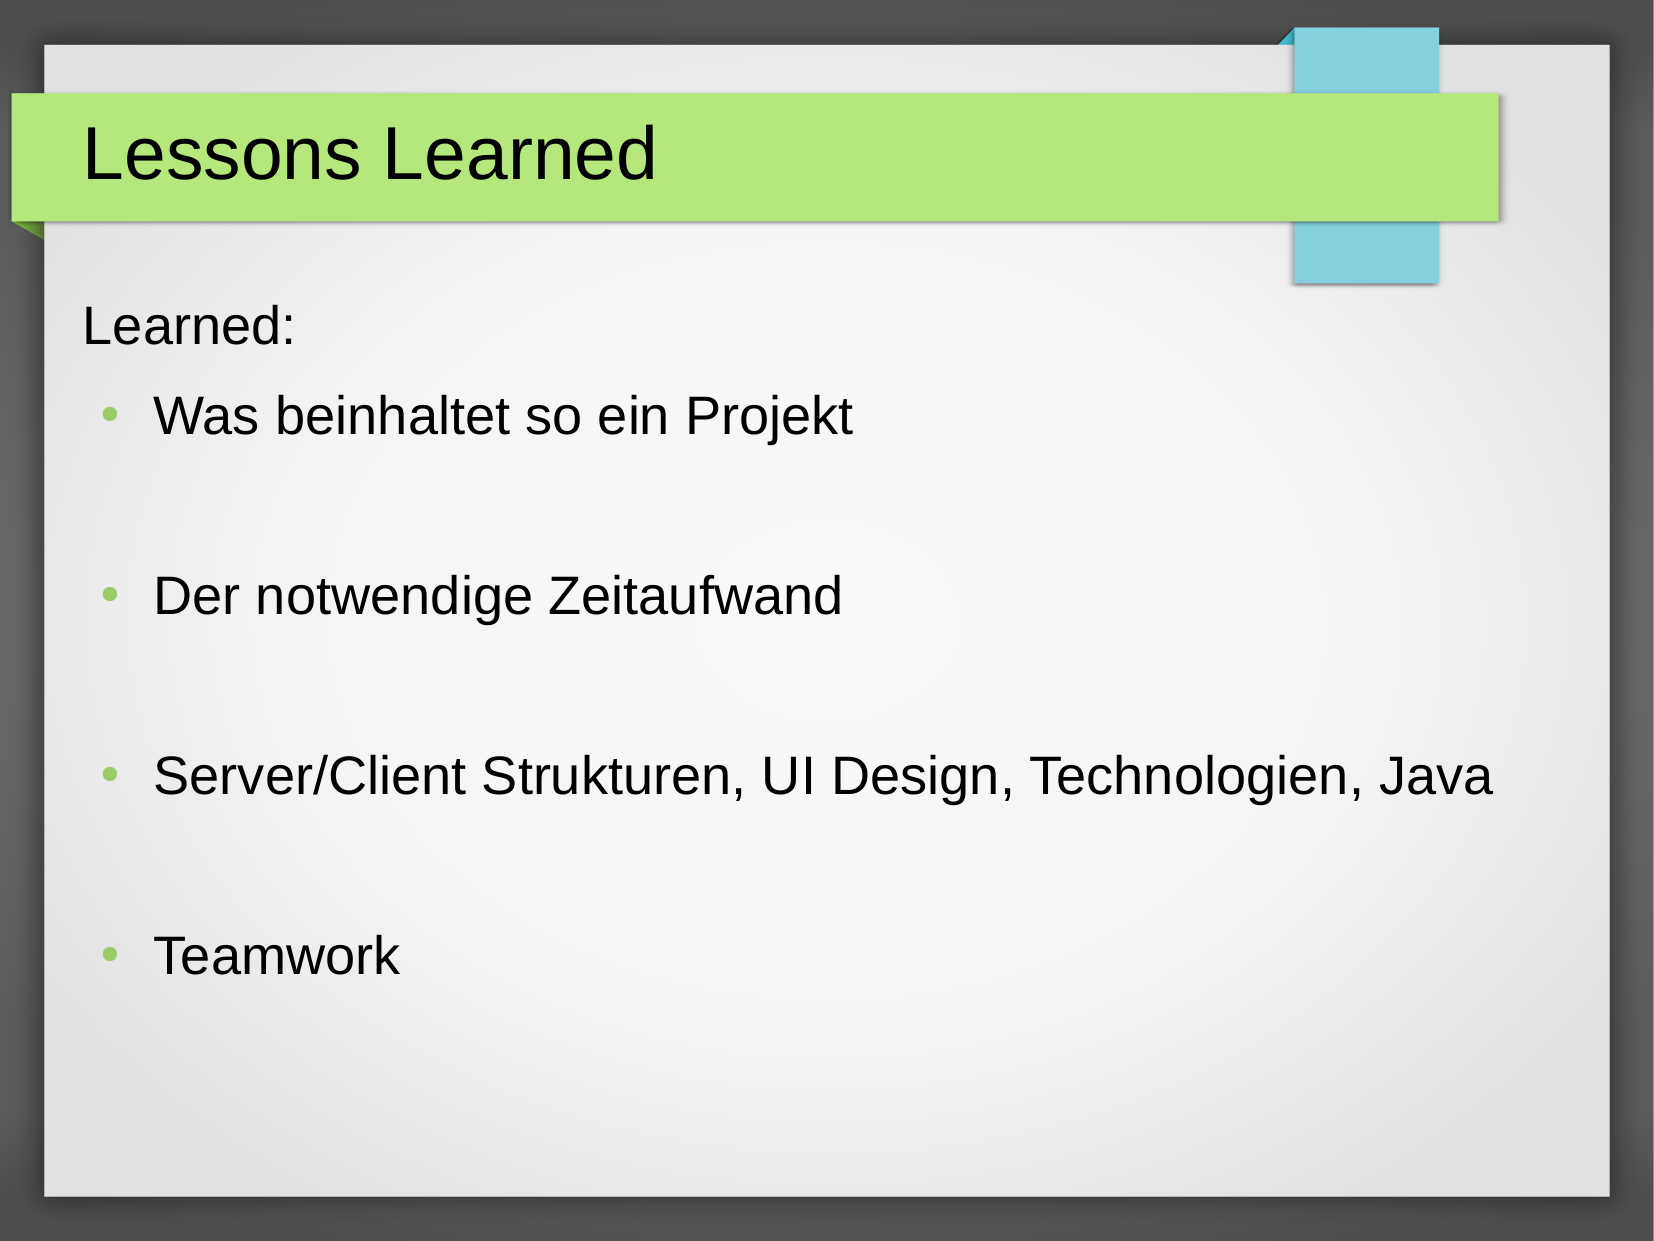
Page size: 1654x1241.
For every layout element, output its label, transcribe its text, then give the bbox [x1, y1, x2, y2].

title Lessons Learned [82, 94, 1264, 213]
picture [0, 0, 1654, 1241]
list Learned: Was beinhaltet so ein Projekt Der notwendige Zeitaufwand Server/Client Strukturen, UI Design, Technologien, Java Teamwork [82, 295, 1571, 1015]
